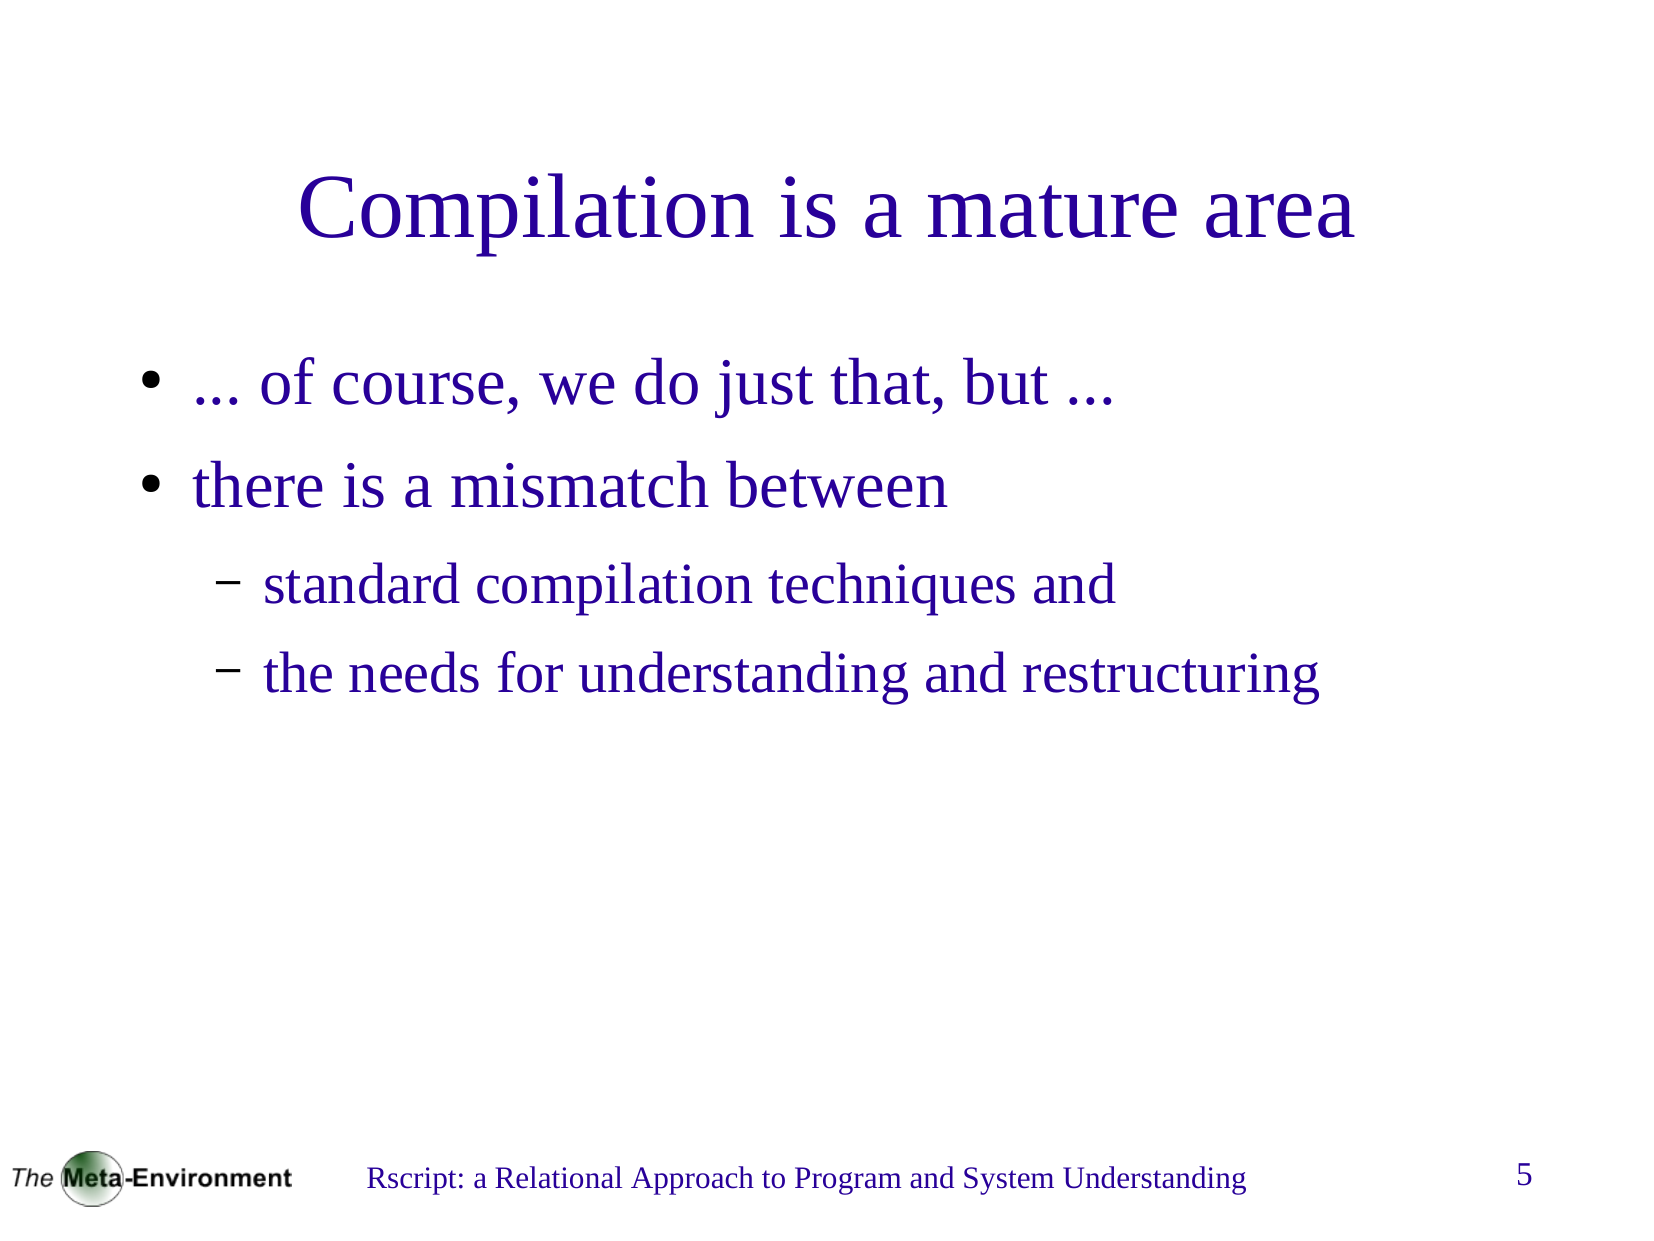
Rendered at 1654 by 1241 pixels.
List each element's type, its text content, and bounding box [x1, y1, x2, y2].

picture [12, 1151, 292, 1207]
list ... of course, we do just that, but ... there is a mismatch between standard compilation techniques and the needs for understanding and restructuring [121, 344, 1534, 1127]
title Compilation is a mature area [121, 102, 1534, 311]
